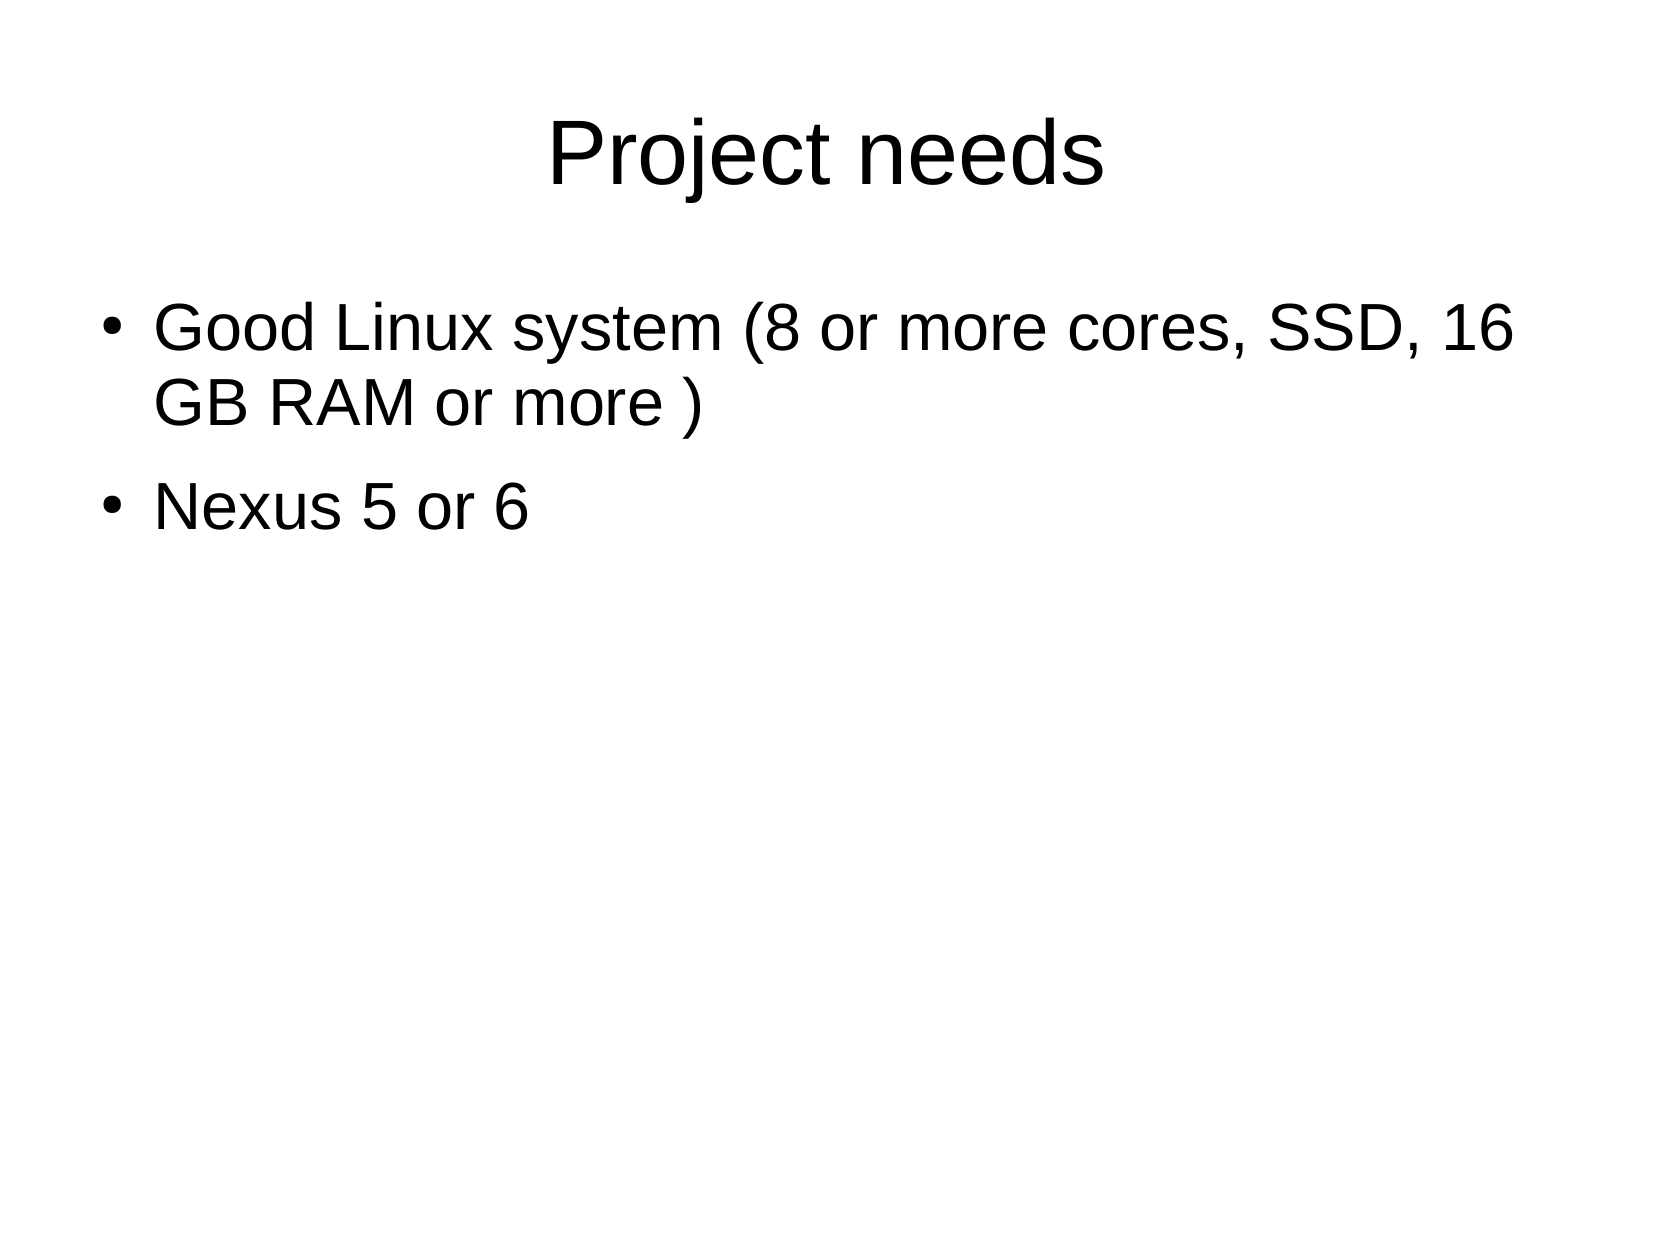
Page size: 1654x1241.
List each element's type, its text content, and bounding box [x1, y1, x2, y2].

title Project needs [82, 49, 1571, 257]
list Good Linux system (8 or more cores, SSD, 16 GB RAM or more ) Nexus 5 or 6 [82, 290, 1571, 1010]
